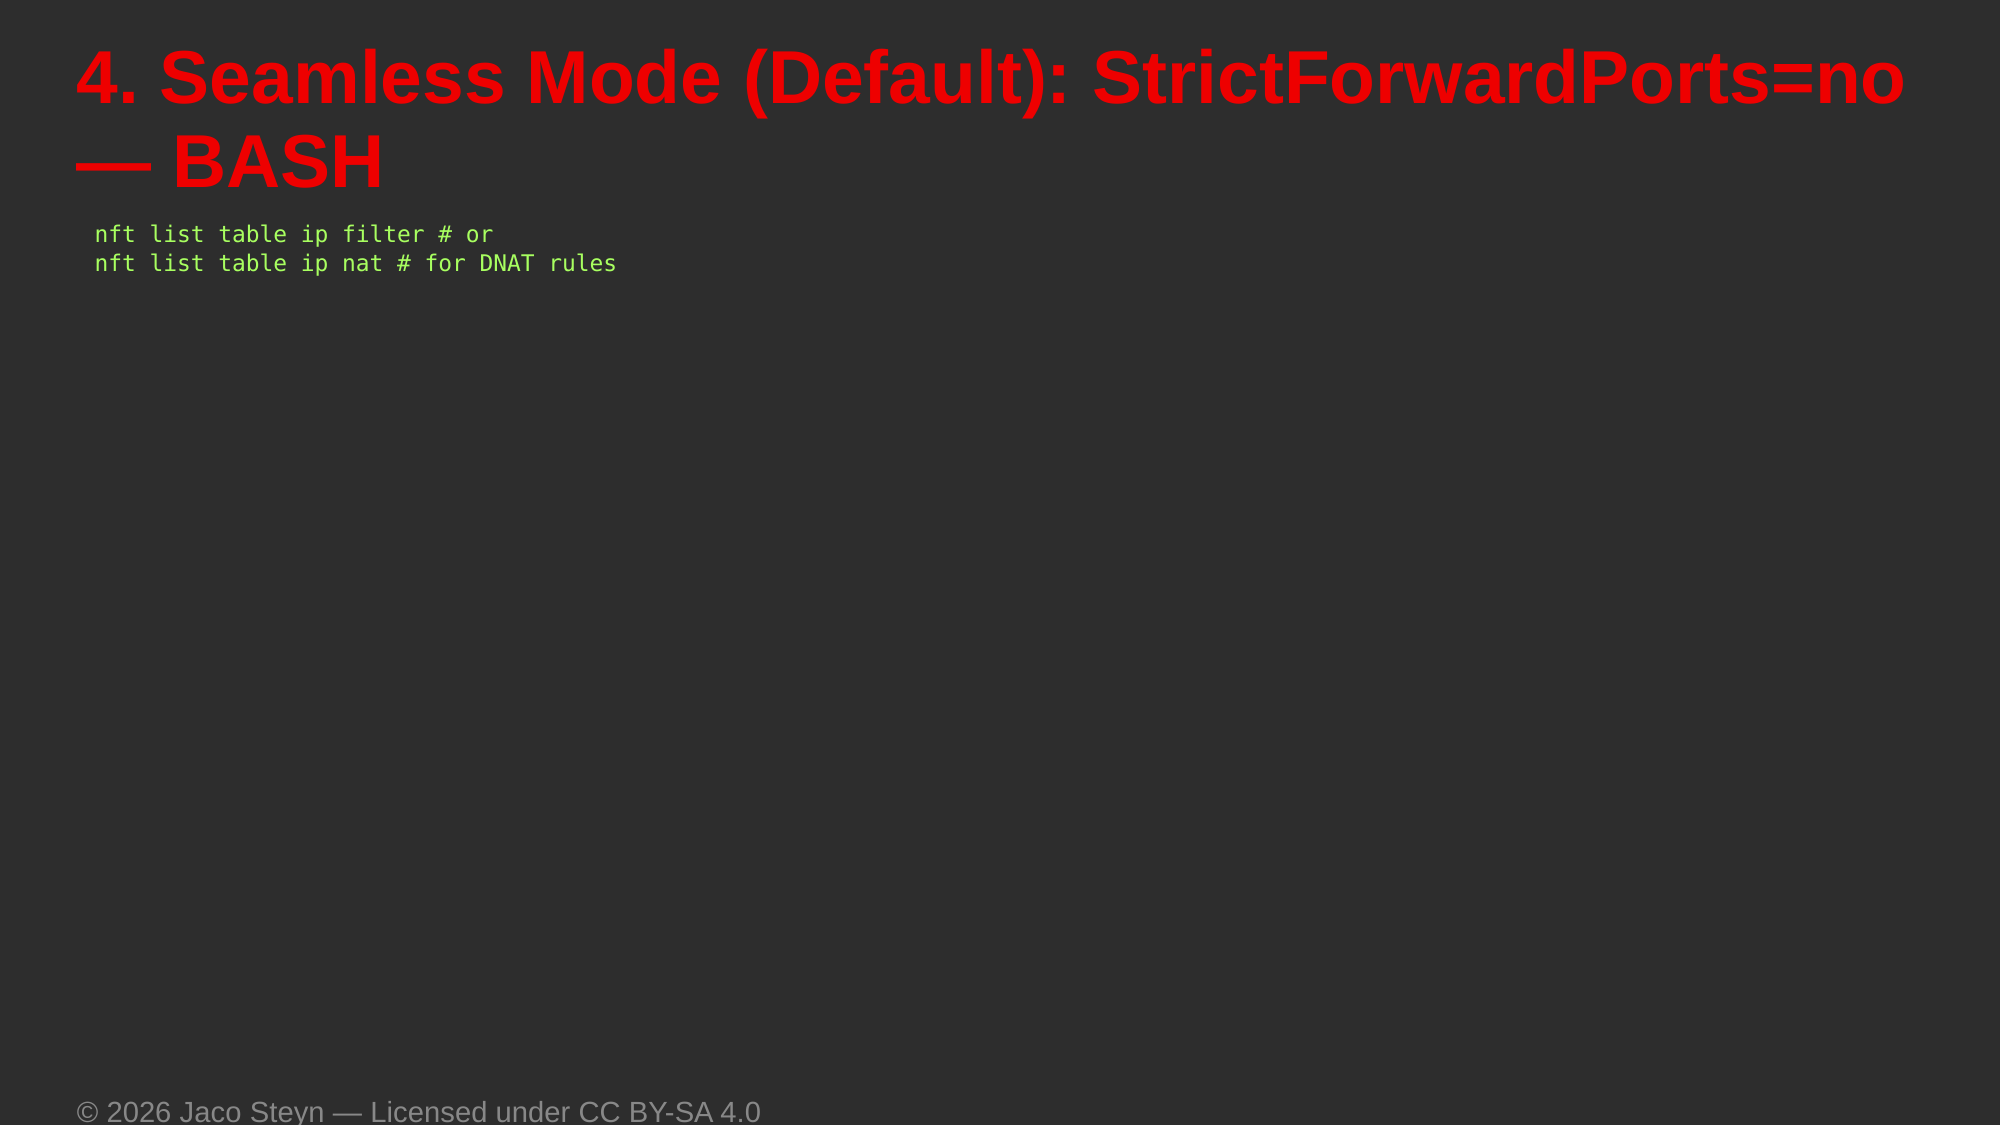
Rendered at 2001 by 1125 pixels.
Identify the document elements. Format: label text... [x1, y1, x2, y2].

text_box nft list table ip filter # or nft list table ip nat # for DNAT rules [59, 194, 1942, 1052]
text_box © 2026 Jaco Steyn — Licensed under CC BY-SA 4.0 [59, 1083, 1942, 1120]
text_box 4. Seamless Mode (Default): StrictForwardPorts=no — BASH [59, 23, 1942, 178]
